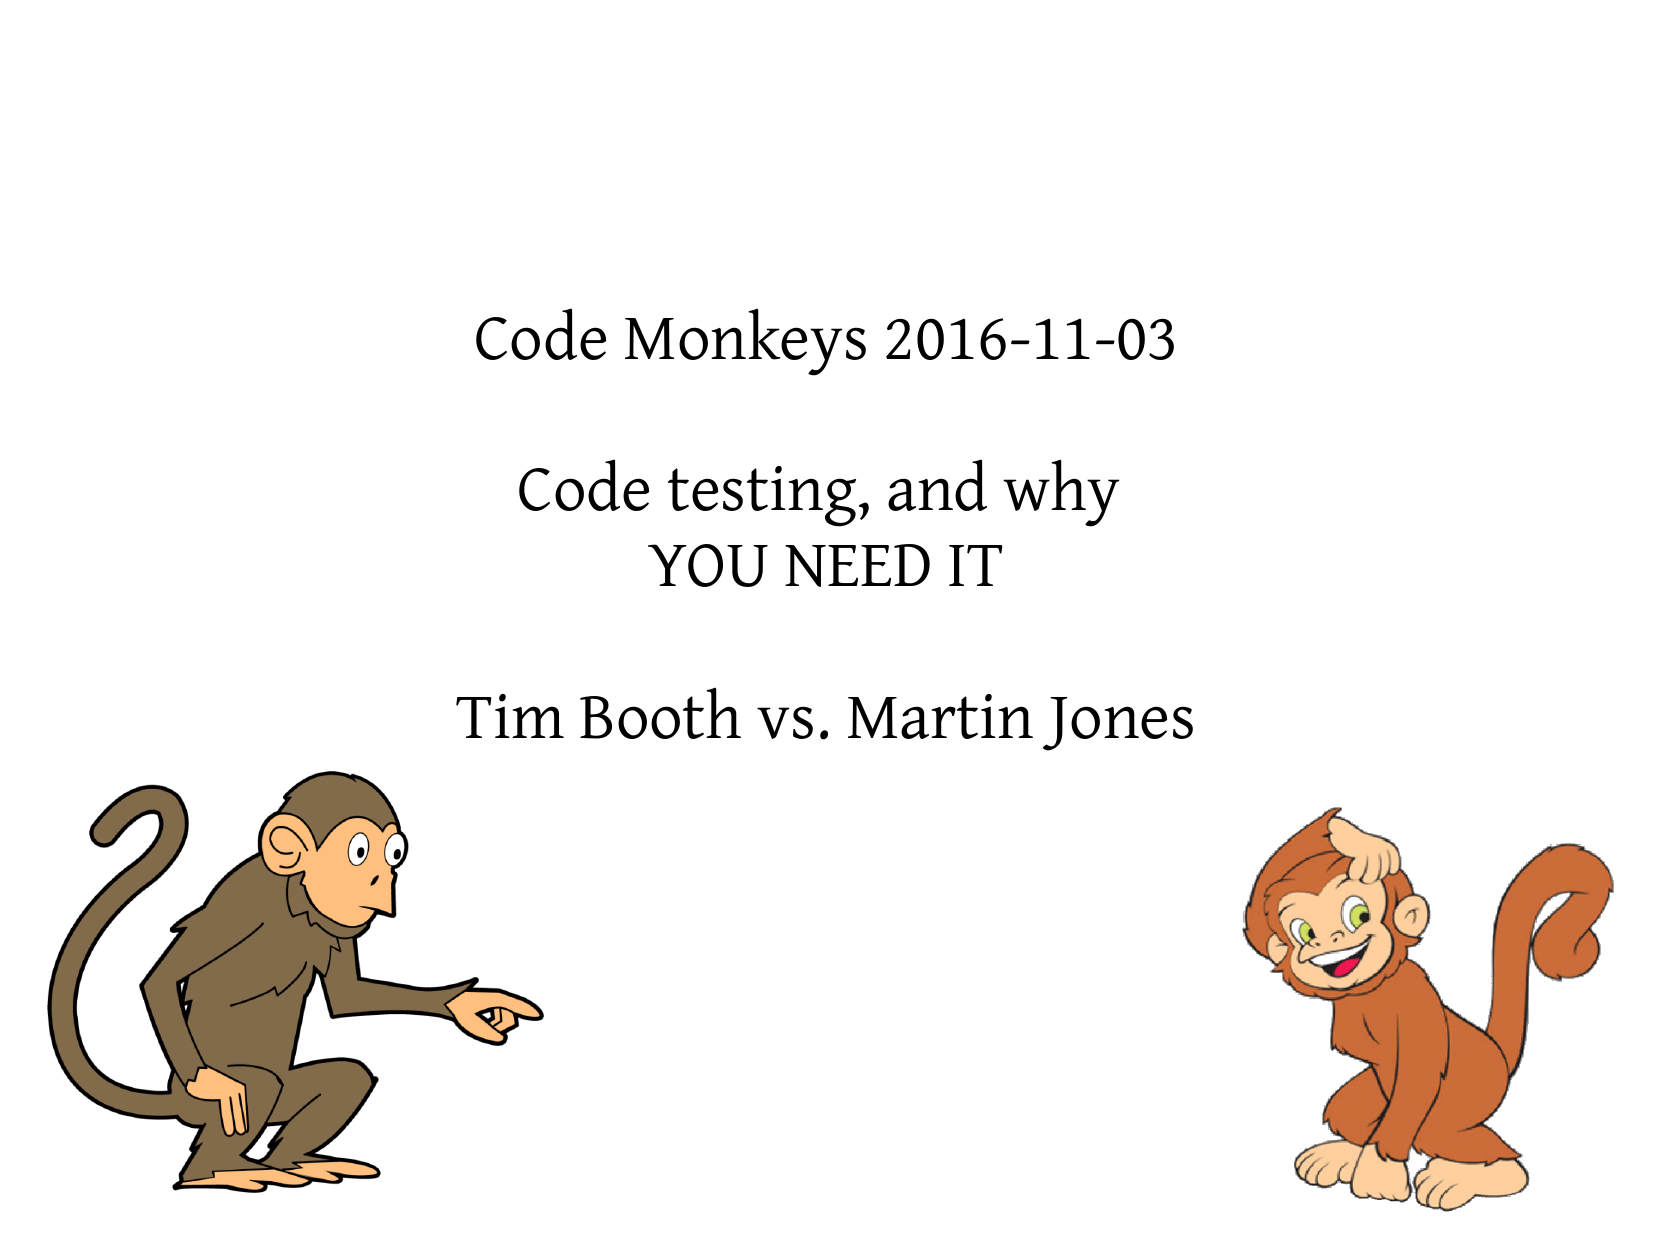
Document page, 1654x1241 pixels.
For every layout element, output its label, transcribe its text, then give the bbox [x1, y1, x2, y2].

picture [47, 771, 544, 1193]
subtitle Code Monkeys 2016-11-03 Code testing, and why YOU NEED IT Tim Booth vs. Martin Jones [82, 49, 1571, 1010]
picture [1228, 803, 1640, 1214]
